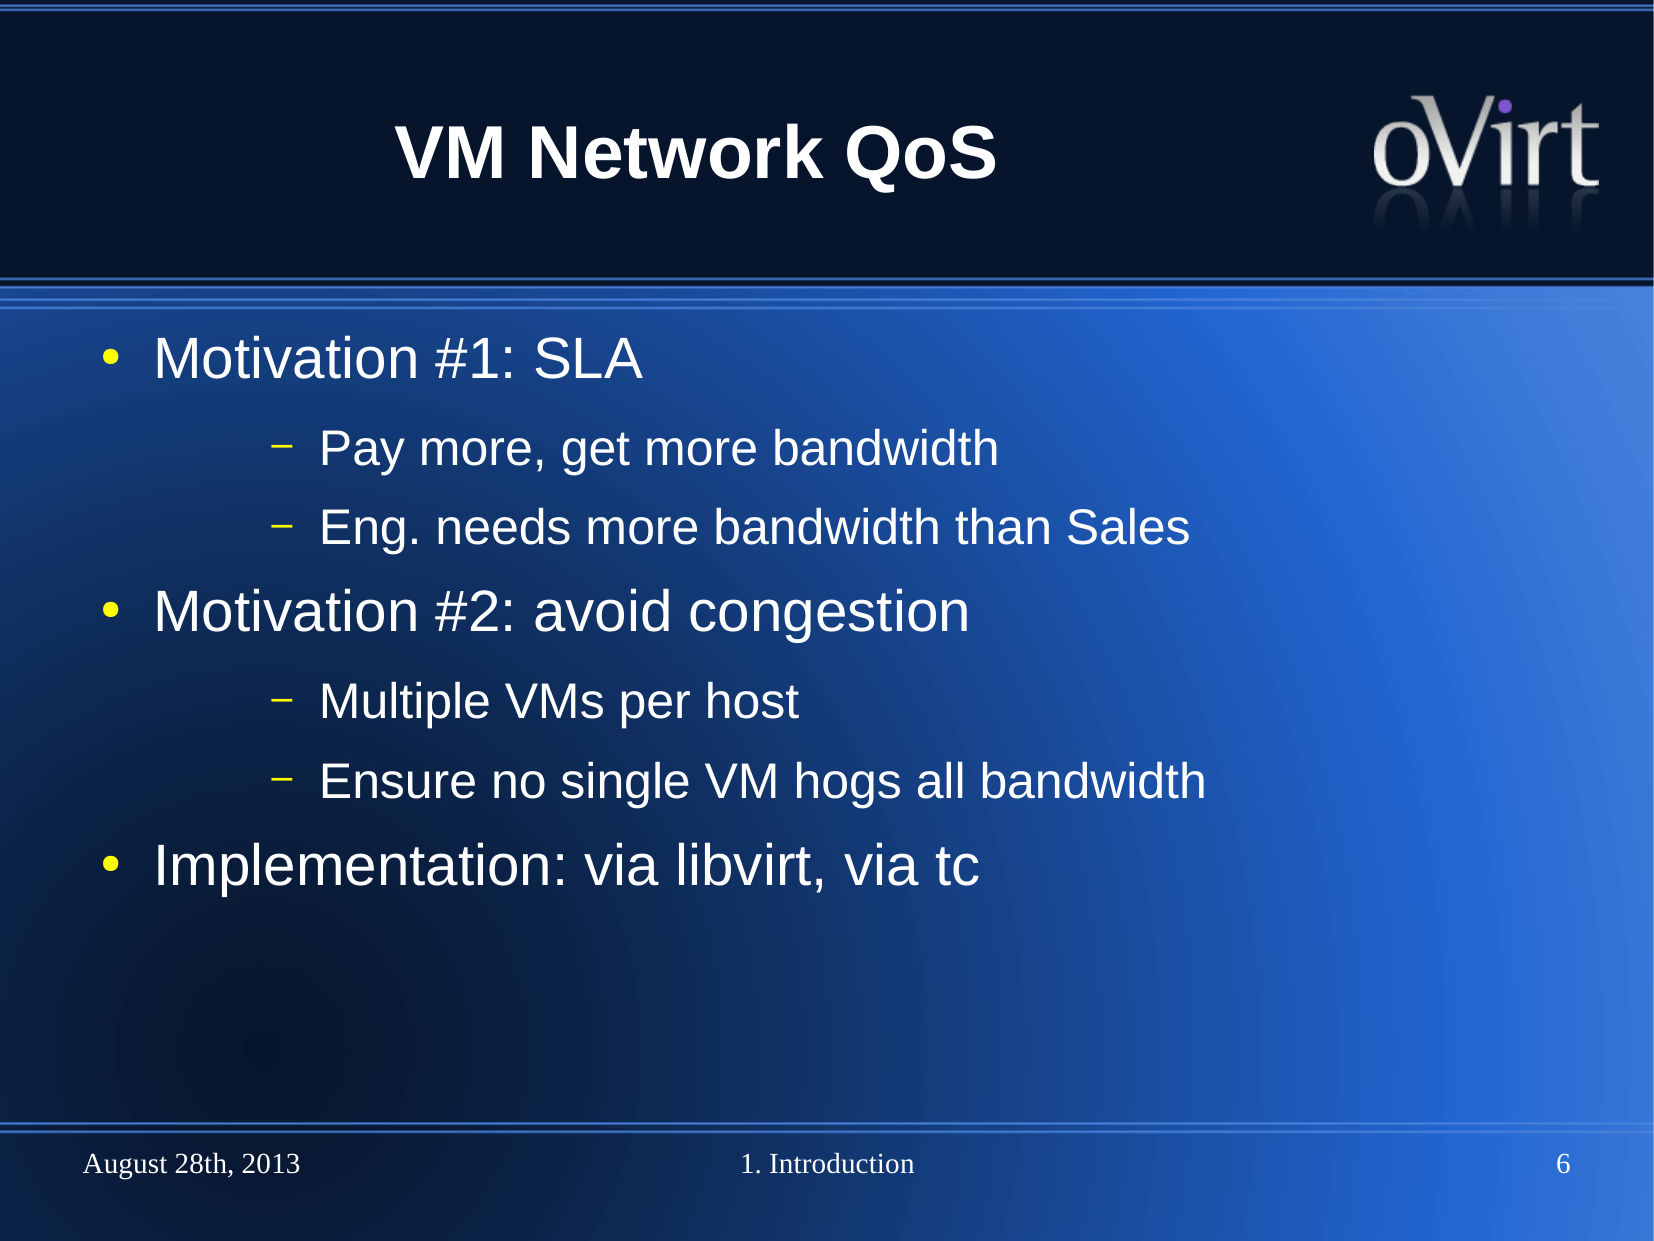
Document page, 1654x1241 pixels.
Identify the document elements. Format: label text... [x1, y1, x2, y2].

title VM Network QoS [82, 49, 1312, 257]
list Motivation #1: SLA Pay more, get more bandwidth Eng. needs more bandwidth than Sales Motivation #2: avoid congestion Multiple VMs per host Ensure no single VM hogs all bandwidth Implementation: via libvirt, via tc [82, 325, 1538, 1031]
picture [0, 0, 1654, 1241]
